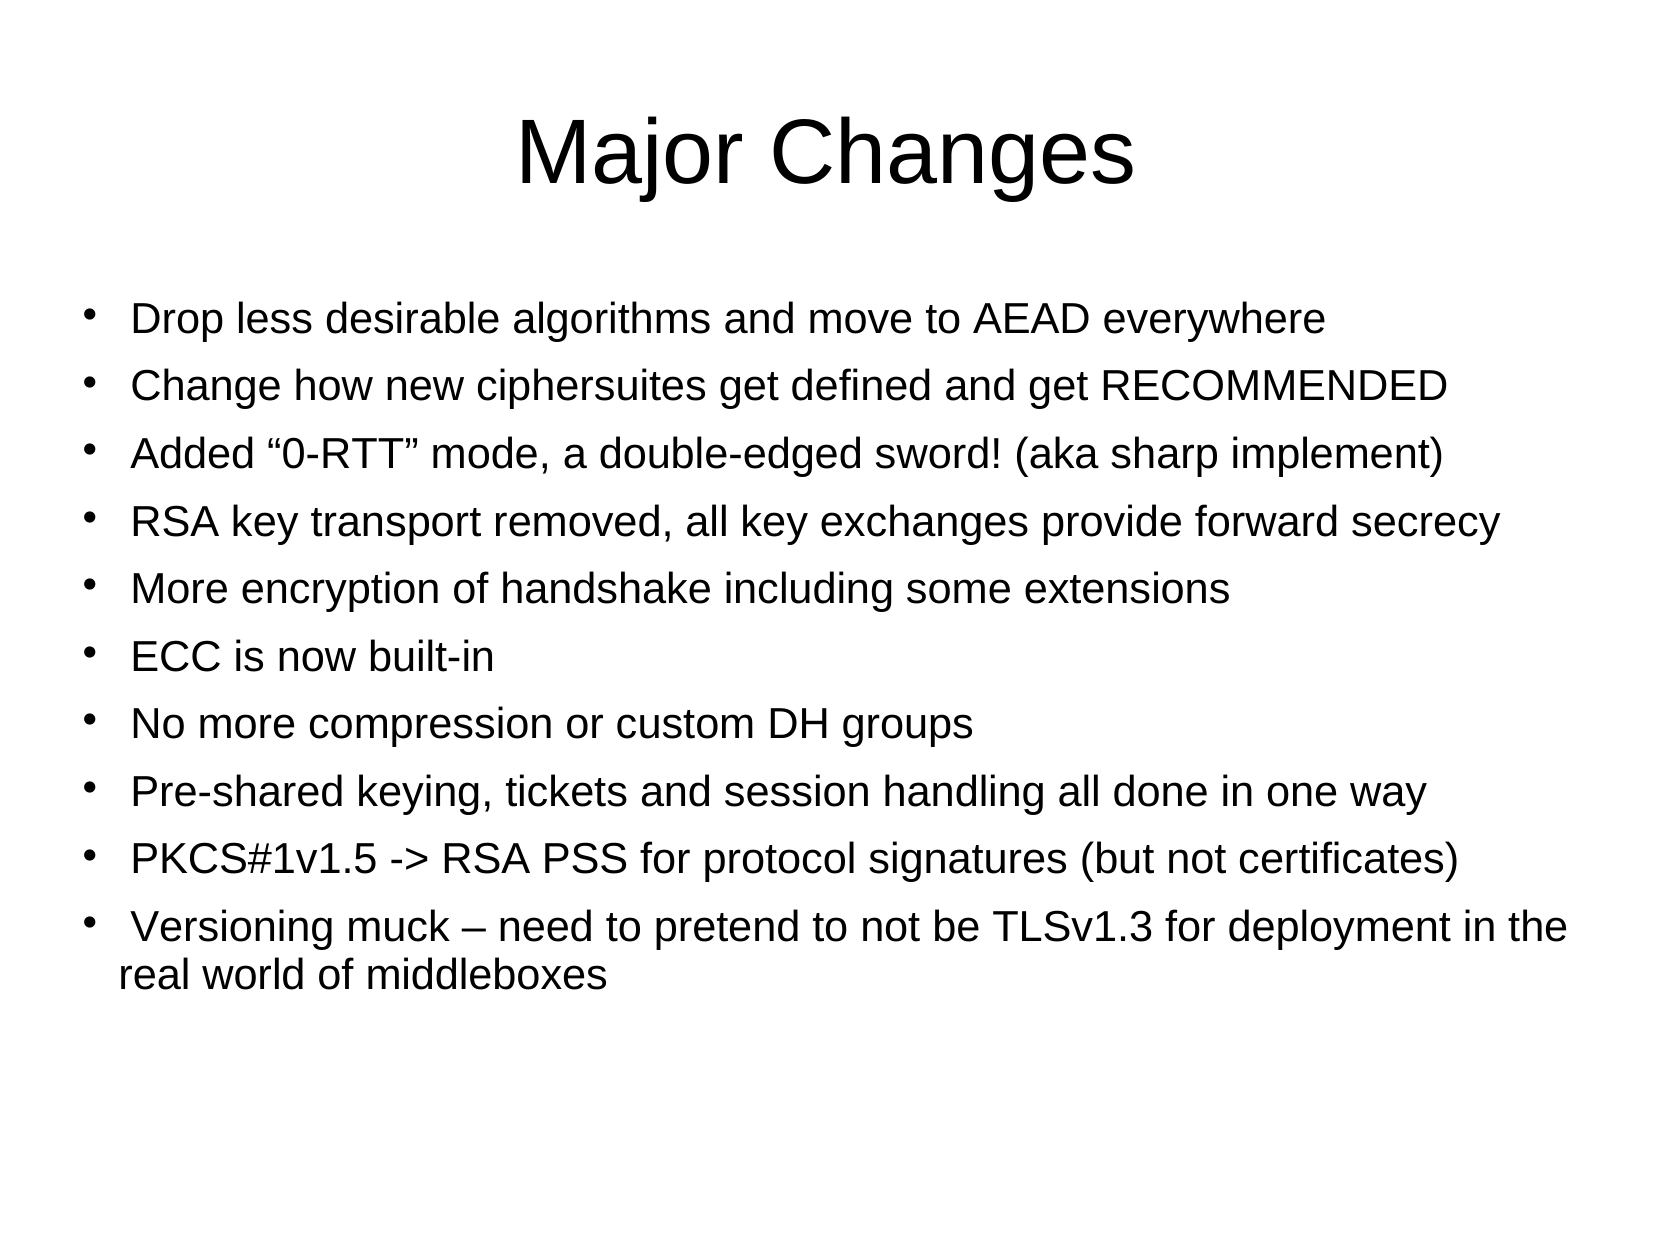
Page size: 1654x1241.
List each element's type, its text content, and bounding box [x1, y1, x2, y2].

list Drop less desirable algorithms and move to AEAD everywhere Change how new ciphersuites get defined and get RECOMMENDED Added “0-RTT” mode, a double-edged sword! (aka sharp implement) RSA key transport removed, all key exchanges provide forward secrecy More encryption of handshake including some extensions ECC is now built-in No more compression or custom DH groups Pre-shared keying, tickets and session handling all done in one way PKCS#1v1.5 -> RSA PSS for protocol signatures (but not certificates) Versioning muck – need to pretend to not be TLSv1.3 for deployment in the real world of middleboxes [82, 290, 1571, 1010]
title Major Changes [82, 49, 1571, 257]
